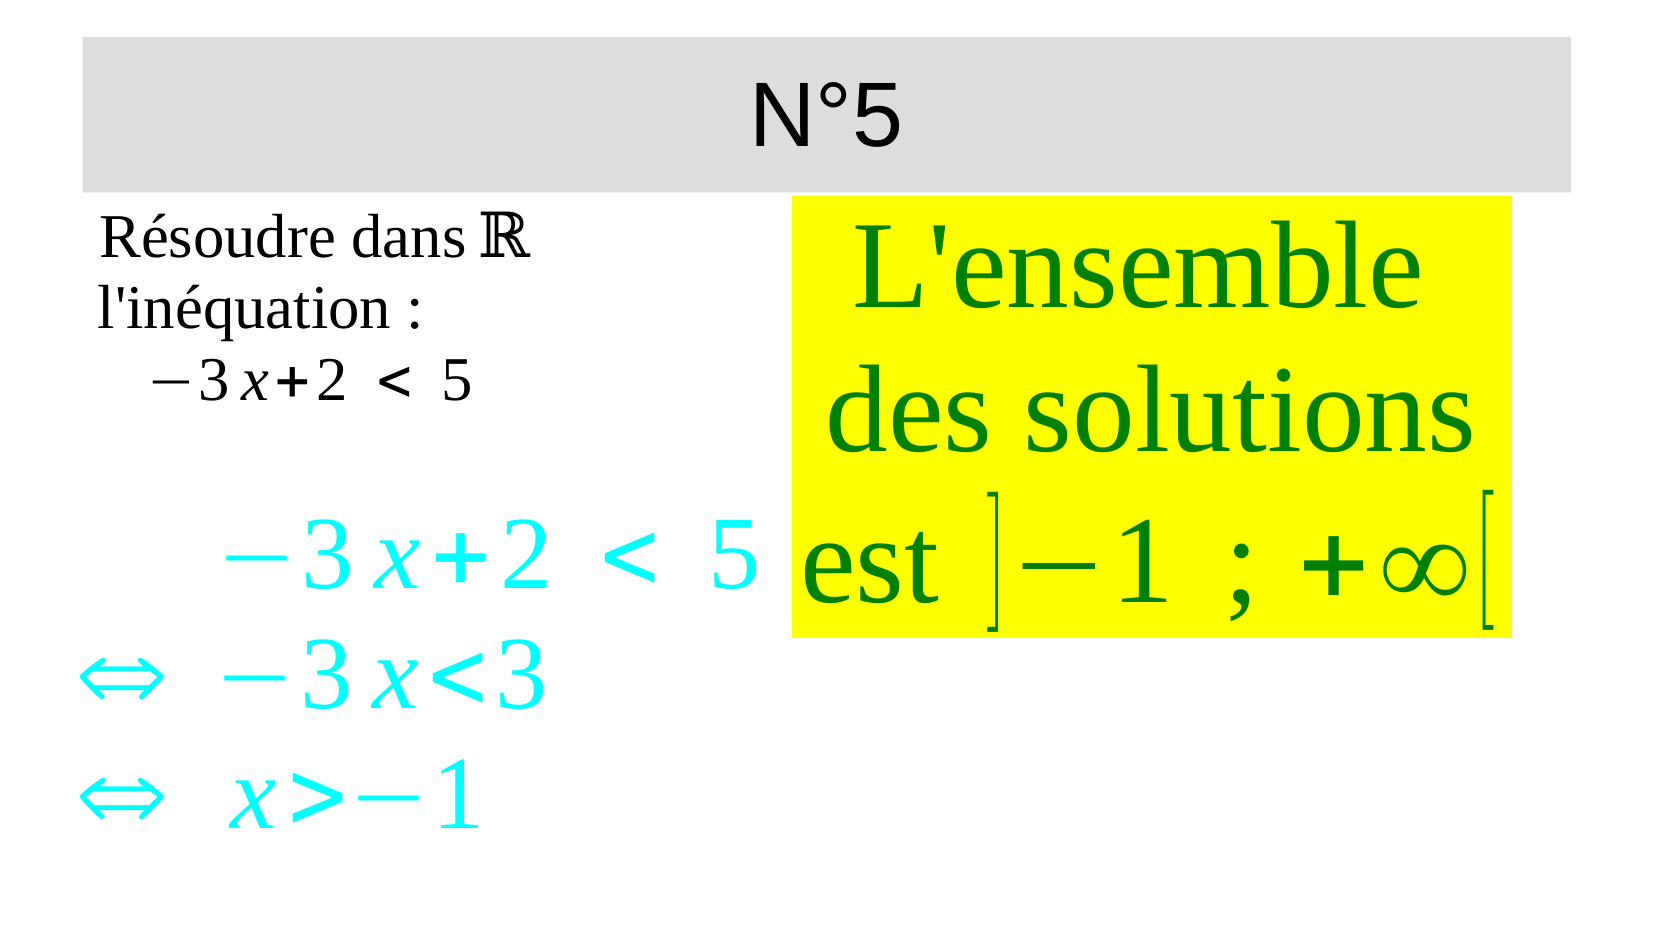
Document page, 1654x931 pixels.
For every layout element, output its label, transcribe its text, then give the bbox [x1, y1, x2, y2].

title N°5 [82, 37, 1571, 193]
chart [11, 496, 767, 852]
chart [91, 200, 532, 415]
chart [792, 196, 1512, 638]
